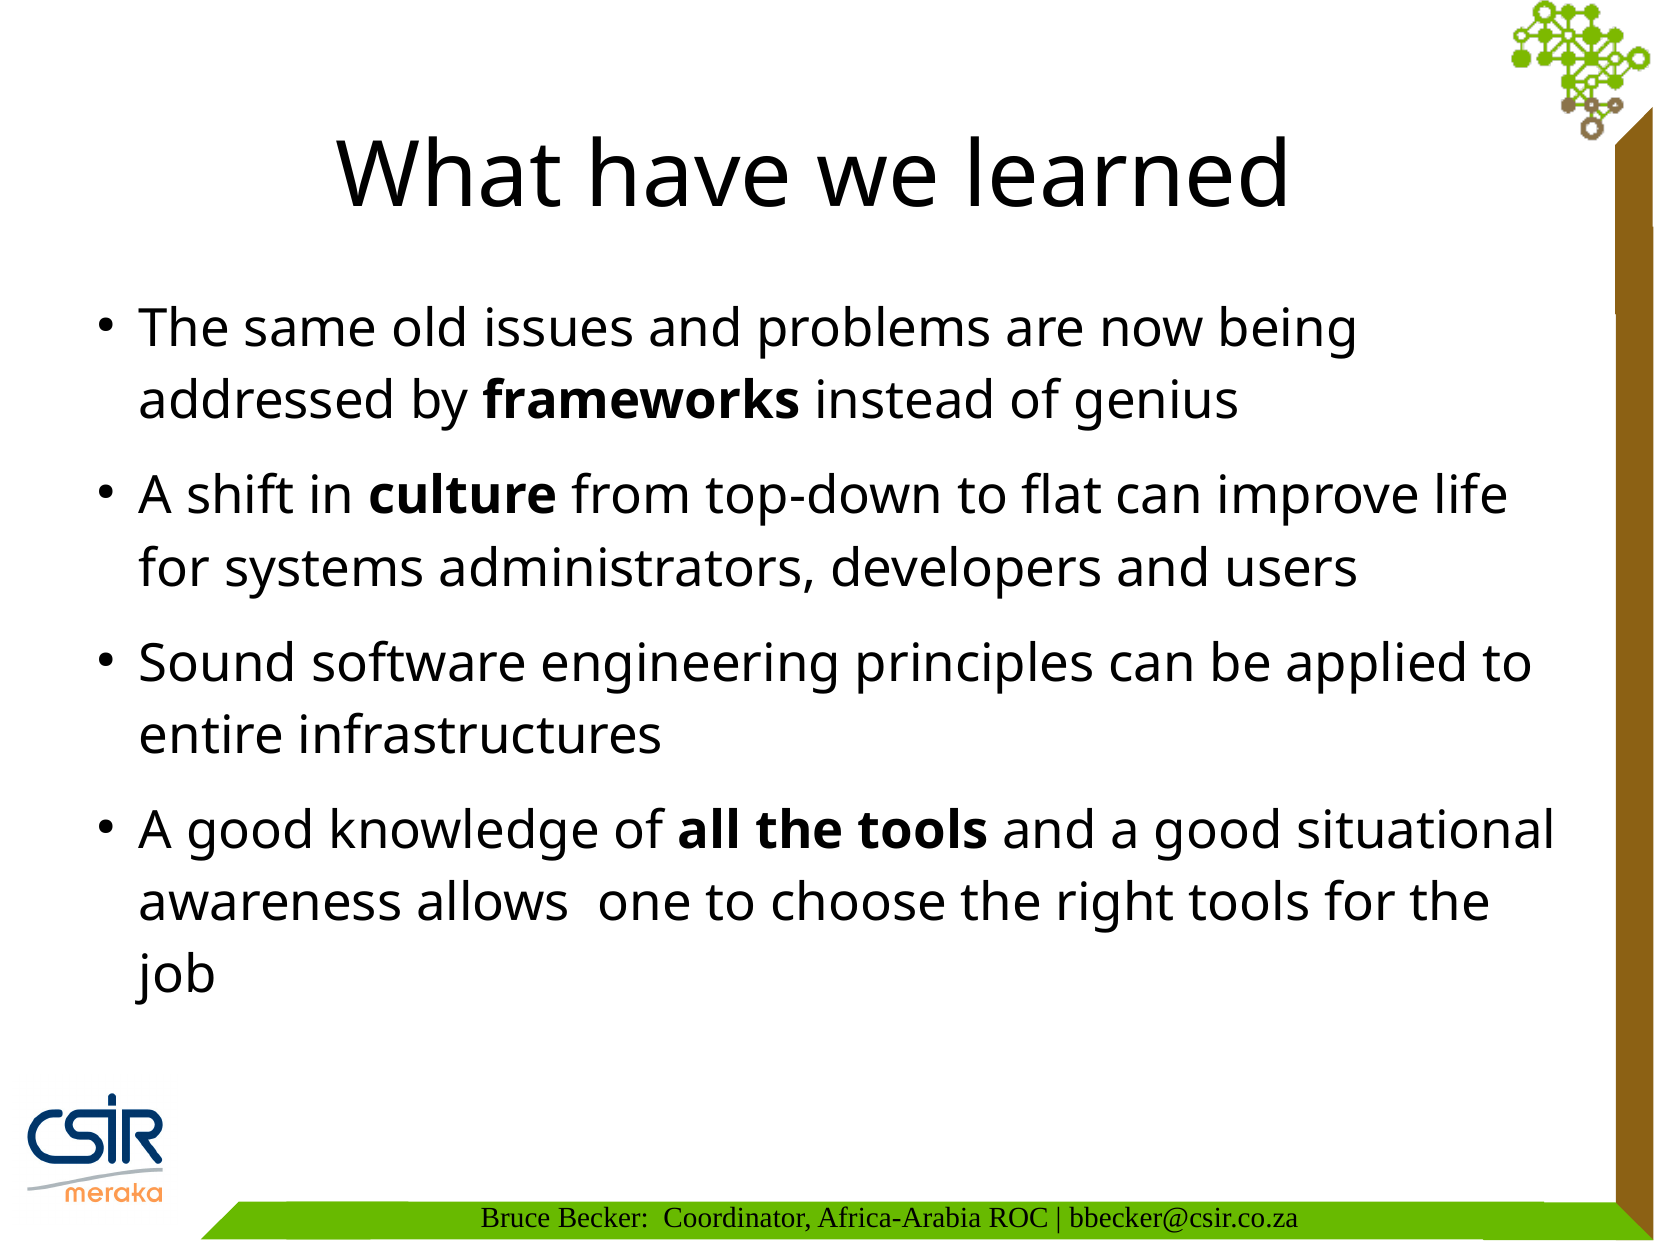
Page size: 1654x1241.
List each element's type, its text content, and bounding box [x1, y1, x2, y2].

picture [1503, 0, 1654, 144]
picture [12, 1074, 178, 1225]
list The same old issues and problems are now being addressed by frameworks instead of genius A shift in culture from top-down to flat can improve life for systems administrators, developers and users Sound software engineering principles can be applied to entire infrastructures A good knowledge of all the tools and a good situational awareness allows one to choose the right tools for the job [82, 290, 1571, 1010]
title What have we learned [82, 67, 1571, 275]
